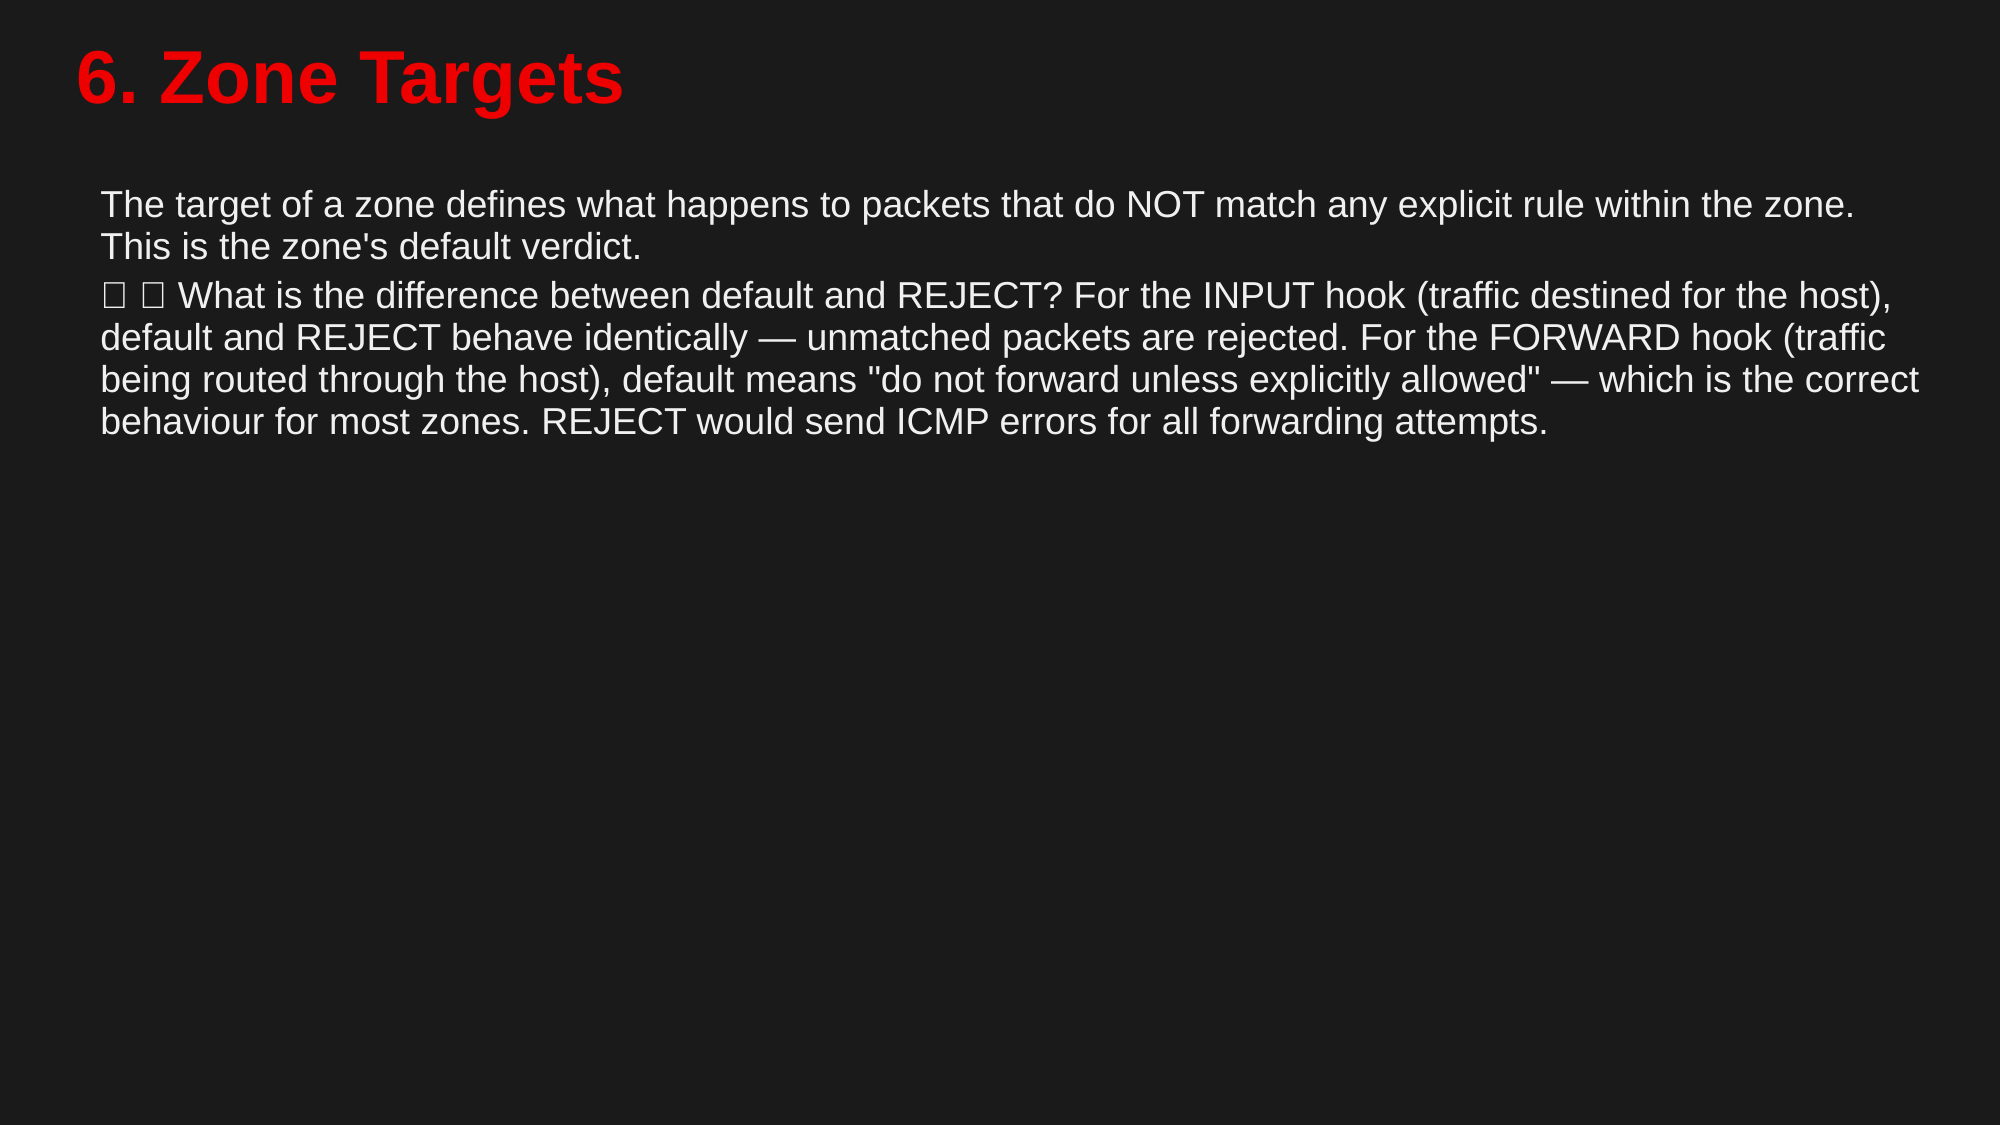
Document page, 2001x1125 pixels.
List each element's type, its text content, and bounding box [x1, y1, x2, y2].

text_box The target of a zone defines what happens to packets that do NOT match any explicit rule within the zone. This is the zone's default verdict. 💡 💡 What is the difference between default and REJECT? For the INPUT hook (traffic destined for the host), default and REJECT behave identically — unmatched packets are rejected. For the FORWARD hook (traffic being routed through the host), default means "do not forward unless explicitly allowed" — which is the correct behaviour for most zones. REJECT would send ICMP errors for all forwarding attempts. [59, 171, 1942, 1087]
text_box 6. Zone Targets [59, 23, 1942, 154]
